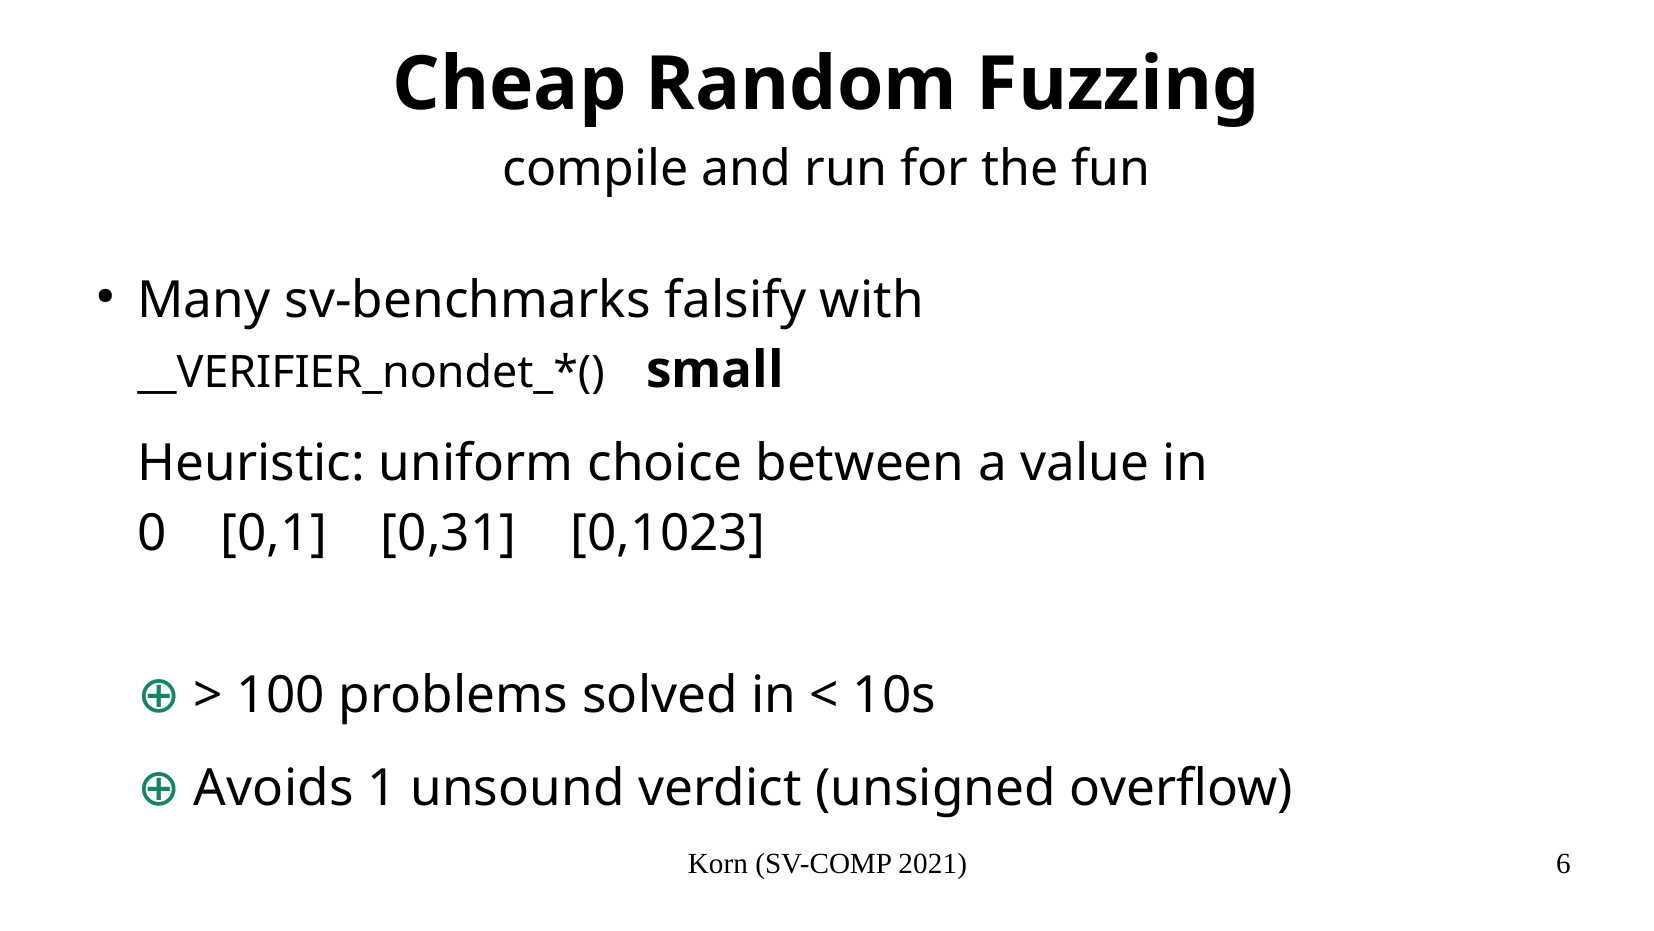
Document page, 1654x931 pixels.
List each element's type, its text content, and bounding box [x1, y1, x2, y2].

title Cheap Random Fuzzing compile and run for the fun [82, 37, 1571, 193]
list Many sv-benchmarks falsify with __VERIFIER_nondet_*() small Heuristic: uniform choice between a value in 0 [0,1] [0,31] [0,1023] ⊕ > 100 problems solved in < 10s ⊕ Avoids 1 unsound verdict (unsigned overflow) [82, 262, 1571, 826]
